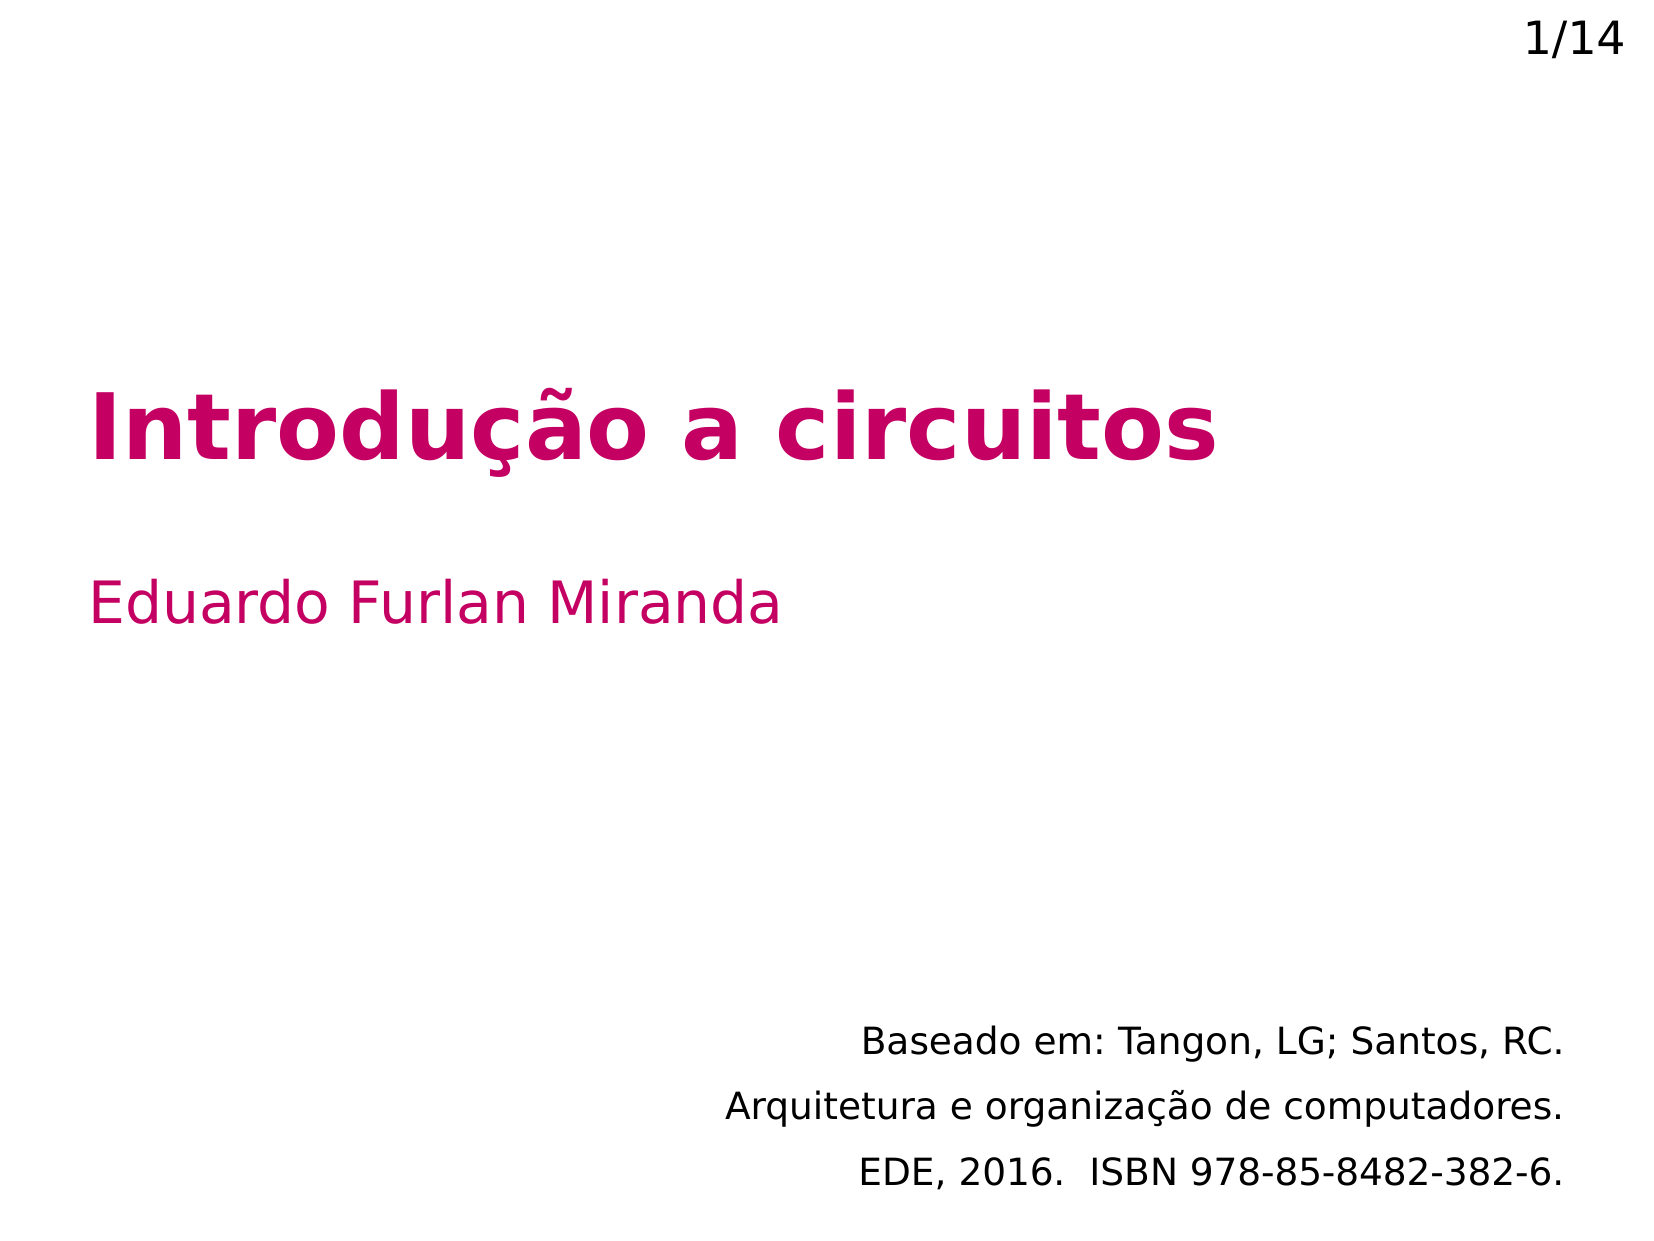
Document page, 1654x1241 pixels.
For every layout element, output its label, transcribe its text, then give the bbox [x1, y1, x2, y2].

title Introdução a circuitos Eduardo Furlan Miranda [88, 29, 1565, 1034]
list Baseado em: Tangon, LG; Santos, RC. Arquitetura e organização de computadores. EDE, 2016. ISBN 978-85-8482-382-6. [708, 998, 1565, 1211]
